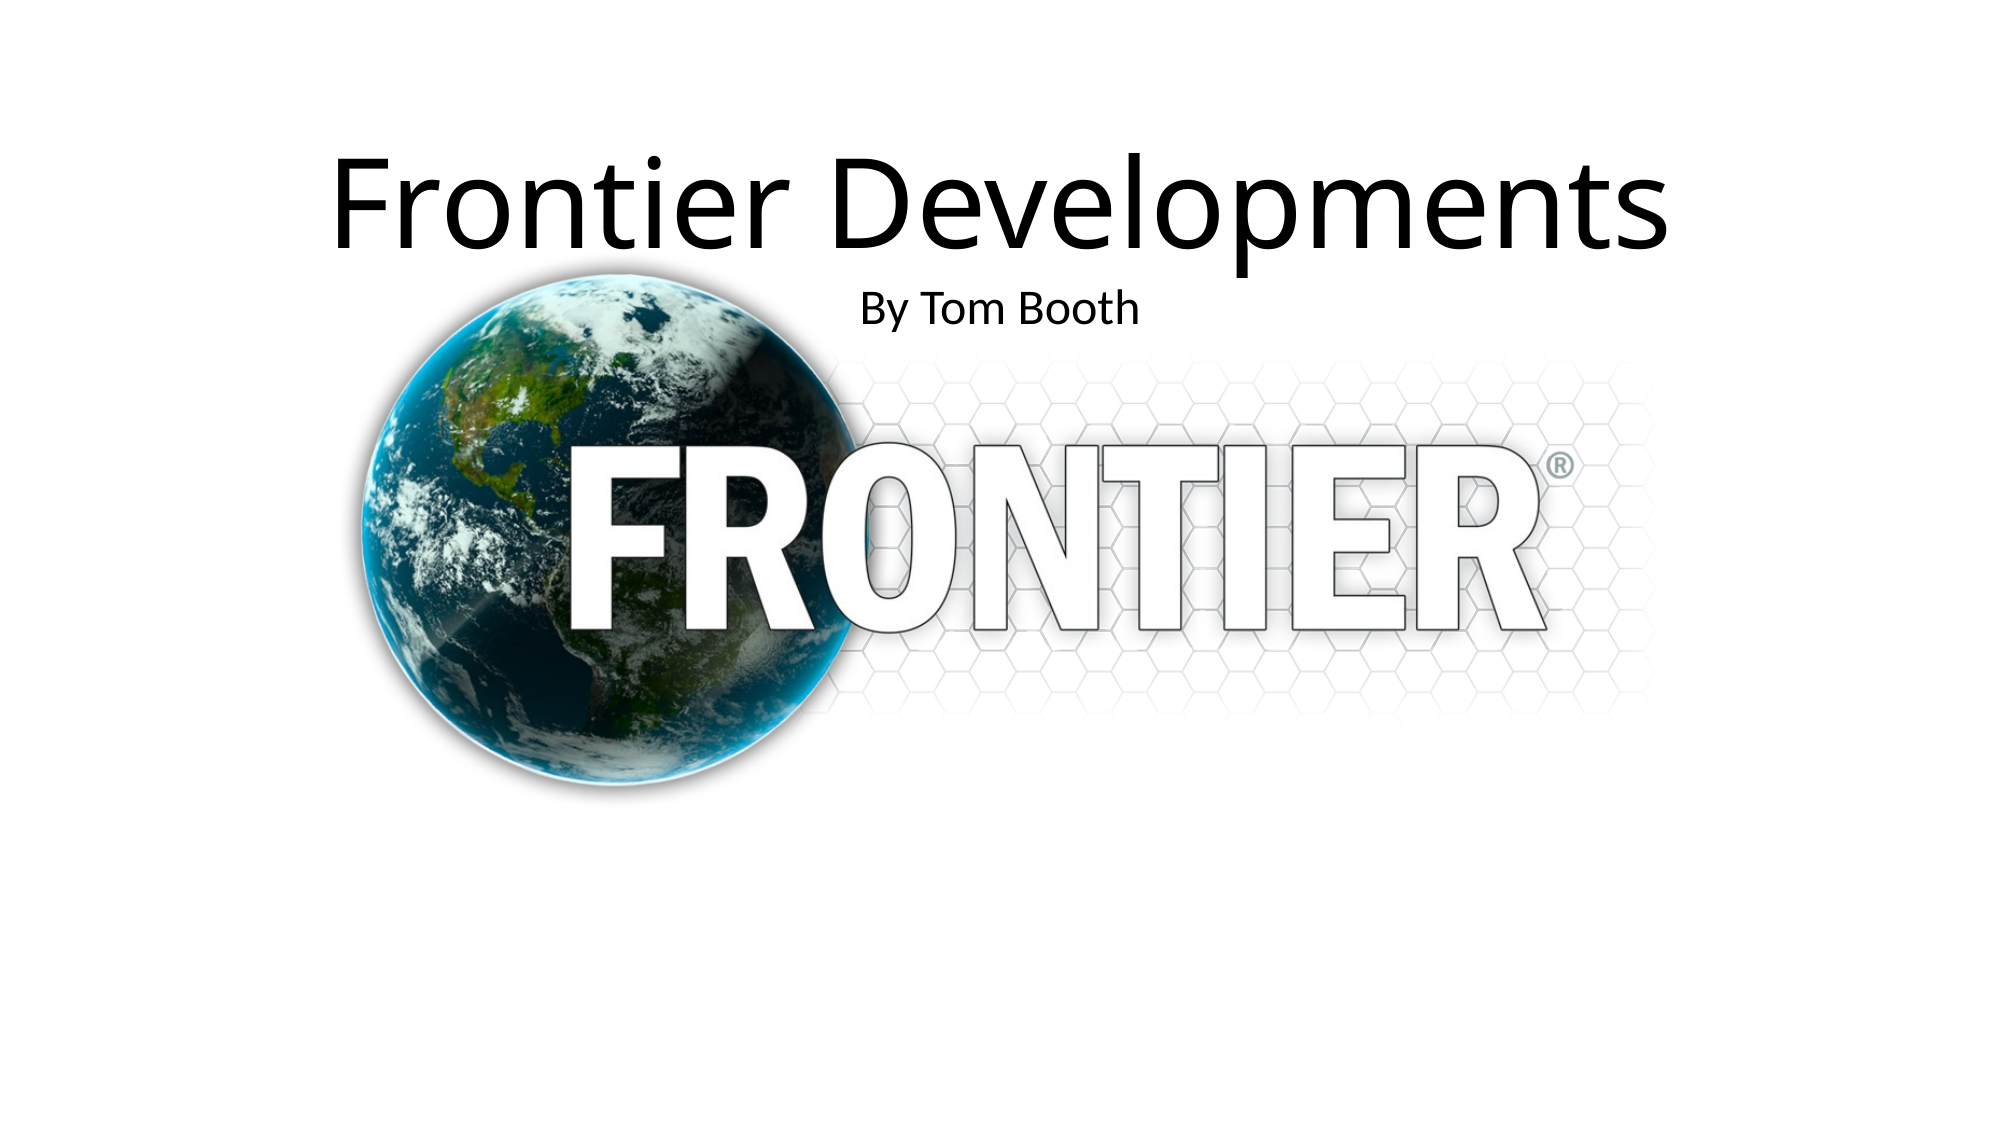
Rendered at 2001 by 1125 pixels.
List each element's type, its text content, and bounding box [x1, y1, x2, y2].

title Frontier Developments [249, 0, 1750, 273]
subtitle By Tom Booth [249, 273, 1750, 546]
picture [279, 153, 1780, 915]
